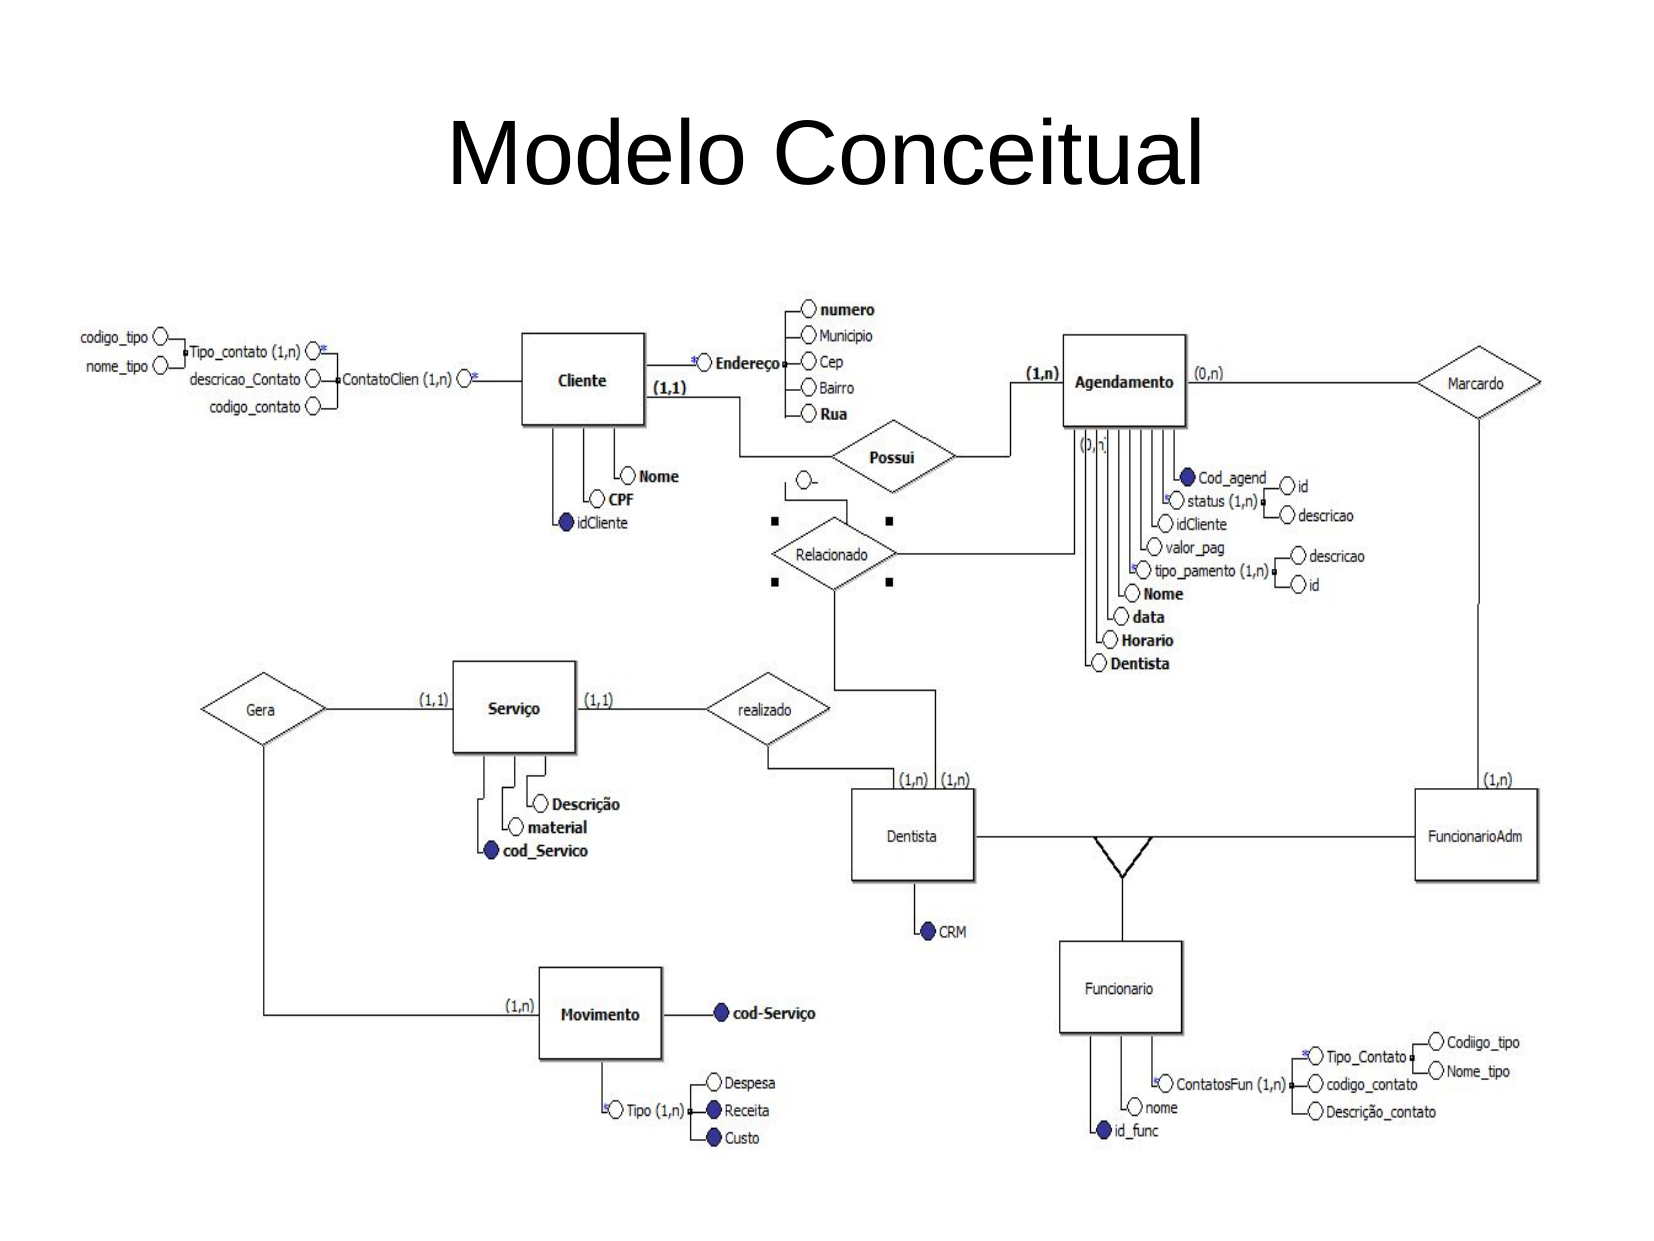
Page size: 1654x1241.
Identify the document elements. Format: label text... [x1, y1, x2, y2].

picture [59, 256, 1571, 1170]
title Modelo Conceitual [82, 49, 1571, 256]
